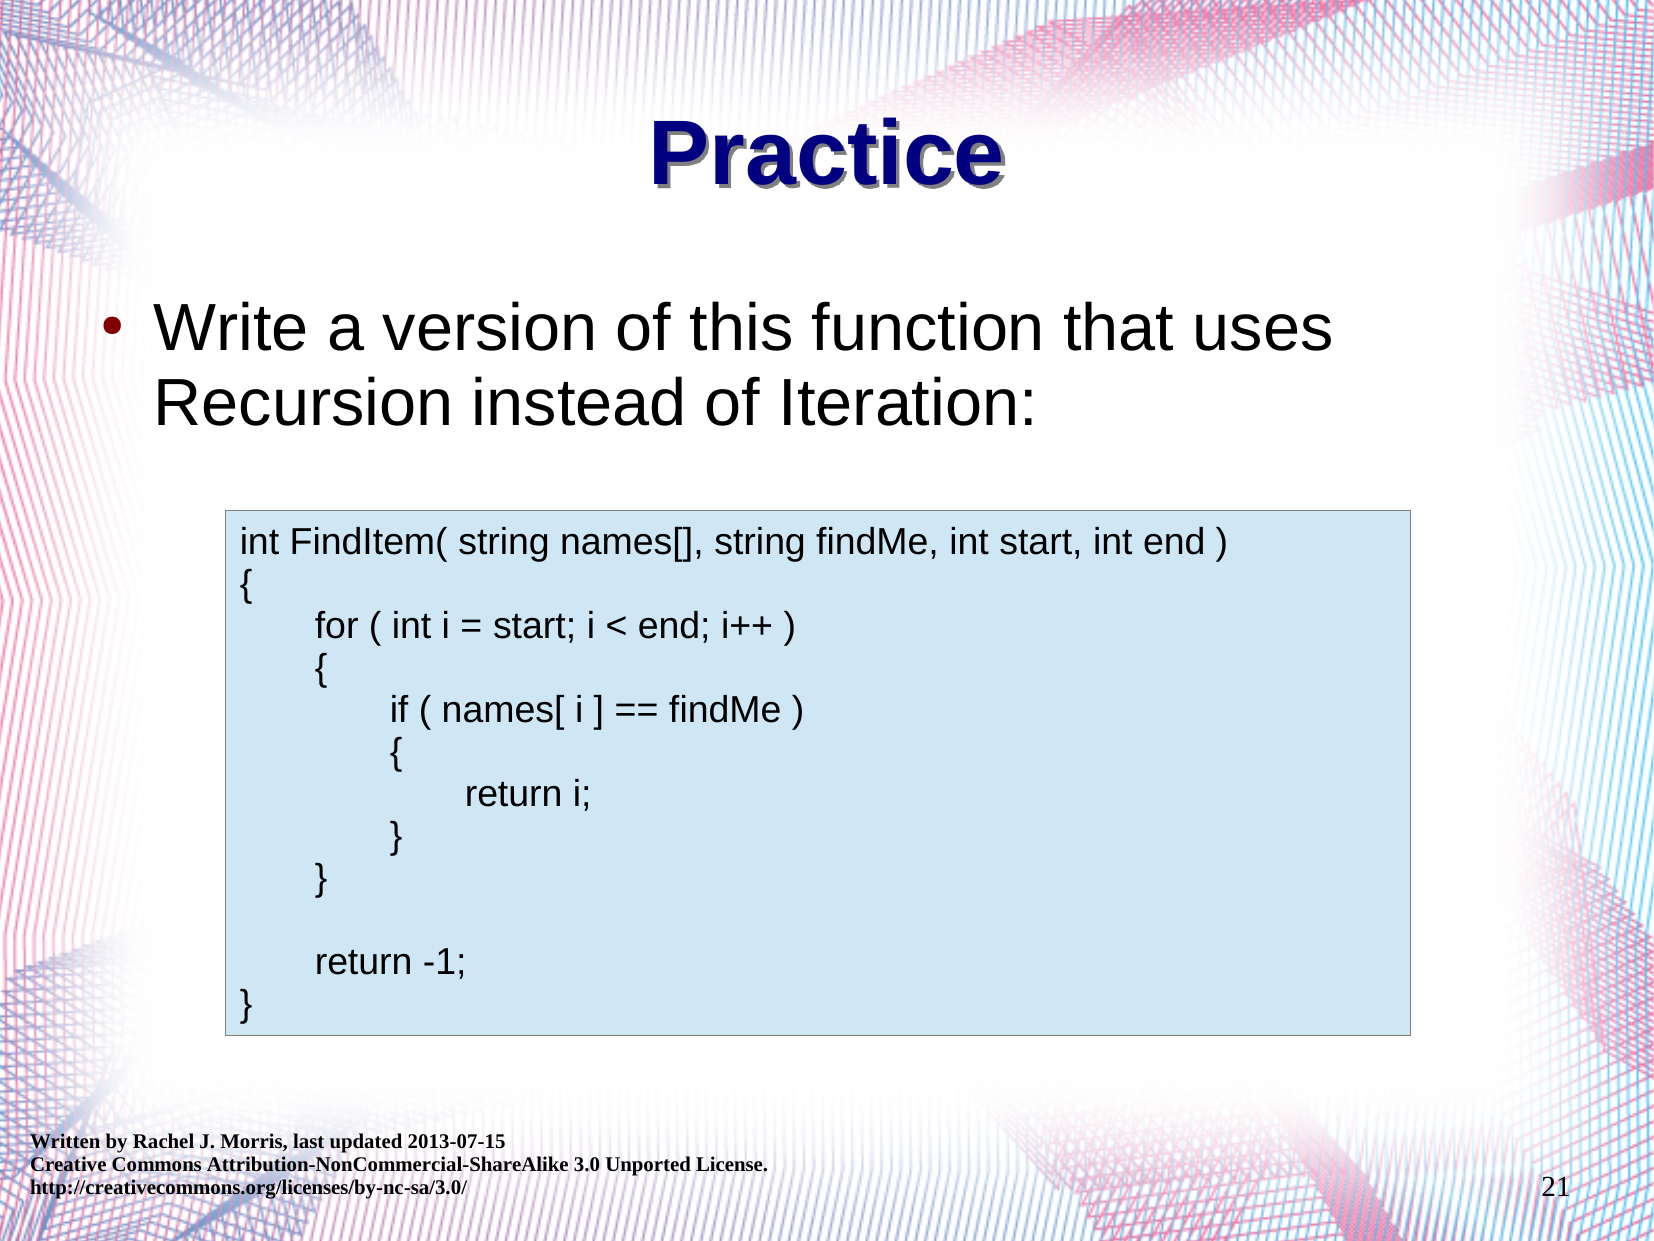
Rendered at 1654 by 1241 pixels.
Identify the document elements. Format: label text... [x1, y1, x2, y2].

list Write a version of this function that uses Recursion instead of Iteration: [82, 290, 1571, 451]
picture [0, 0, 1654, 1241]
text_box int FindItem( string names[], string findMe, int start, int end ) { for ( int i = start; i < end; i++ ) { if ( names[ i ] == findMe ) { return i; } } return -1; } [225, 510, 1411, 1036]
title Practice [82, 49, 1571, 257]
